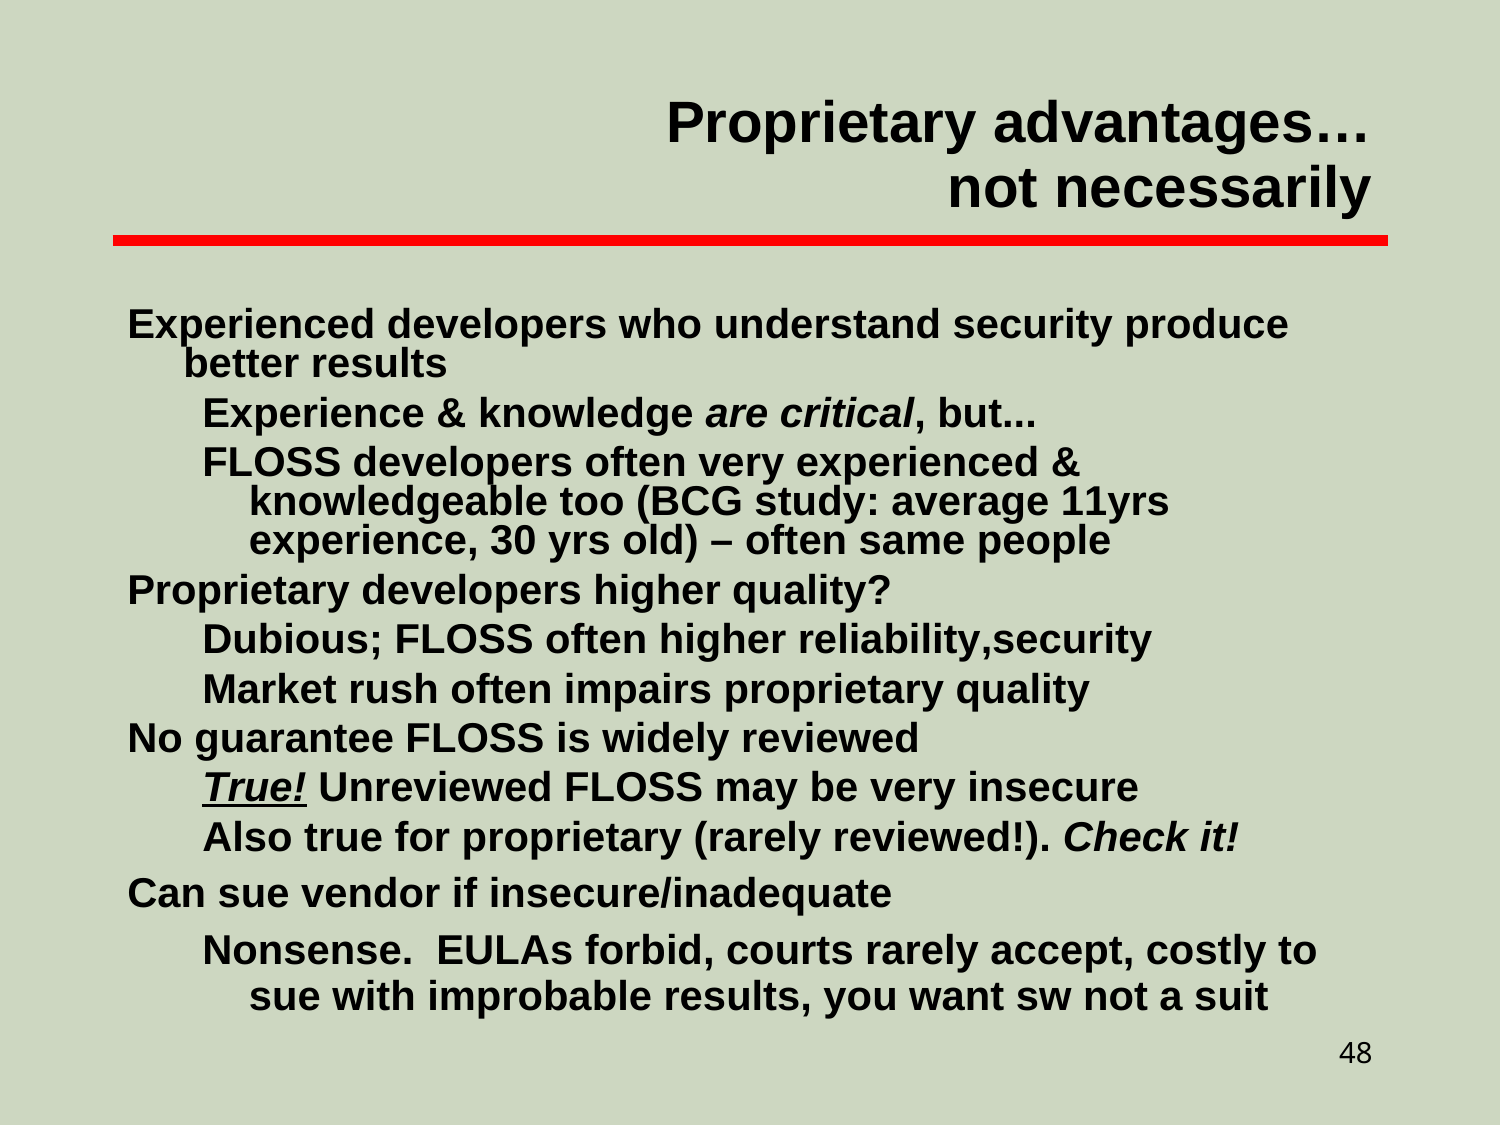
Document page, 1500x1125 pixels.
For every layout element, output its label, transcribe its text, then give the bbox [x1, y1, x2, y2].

title Proprietary advantages… not necessarily [337, 72, 1388, 238]
list Experienced developers who understand security produce better results Experience & knowledge are critical, but... FLOSS developers often very experienced & knowledgeable too (BCG study: average 11yrs experience, 30 yrs old) – often same people Proprietary developers higher quality? Dubious; FLOSS often higher reliability,security Market rush often impairs proprietary quality No guarantee FLOSS is widely reviewed True! Unreviewed FLOSS may be very insecure Also true for proprietary (rarely reviewed!). Check it! Can sue vendor if insecure/inadequate Nonsense. EULAs forbid, courts rarely accept, costly to sue with improbable results, you want sw not a suit [112, 299, 1388, 1048]
